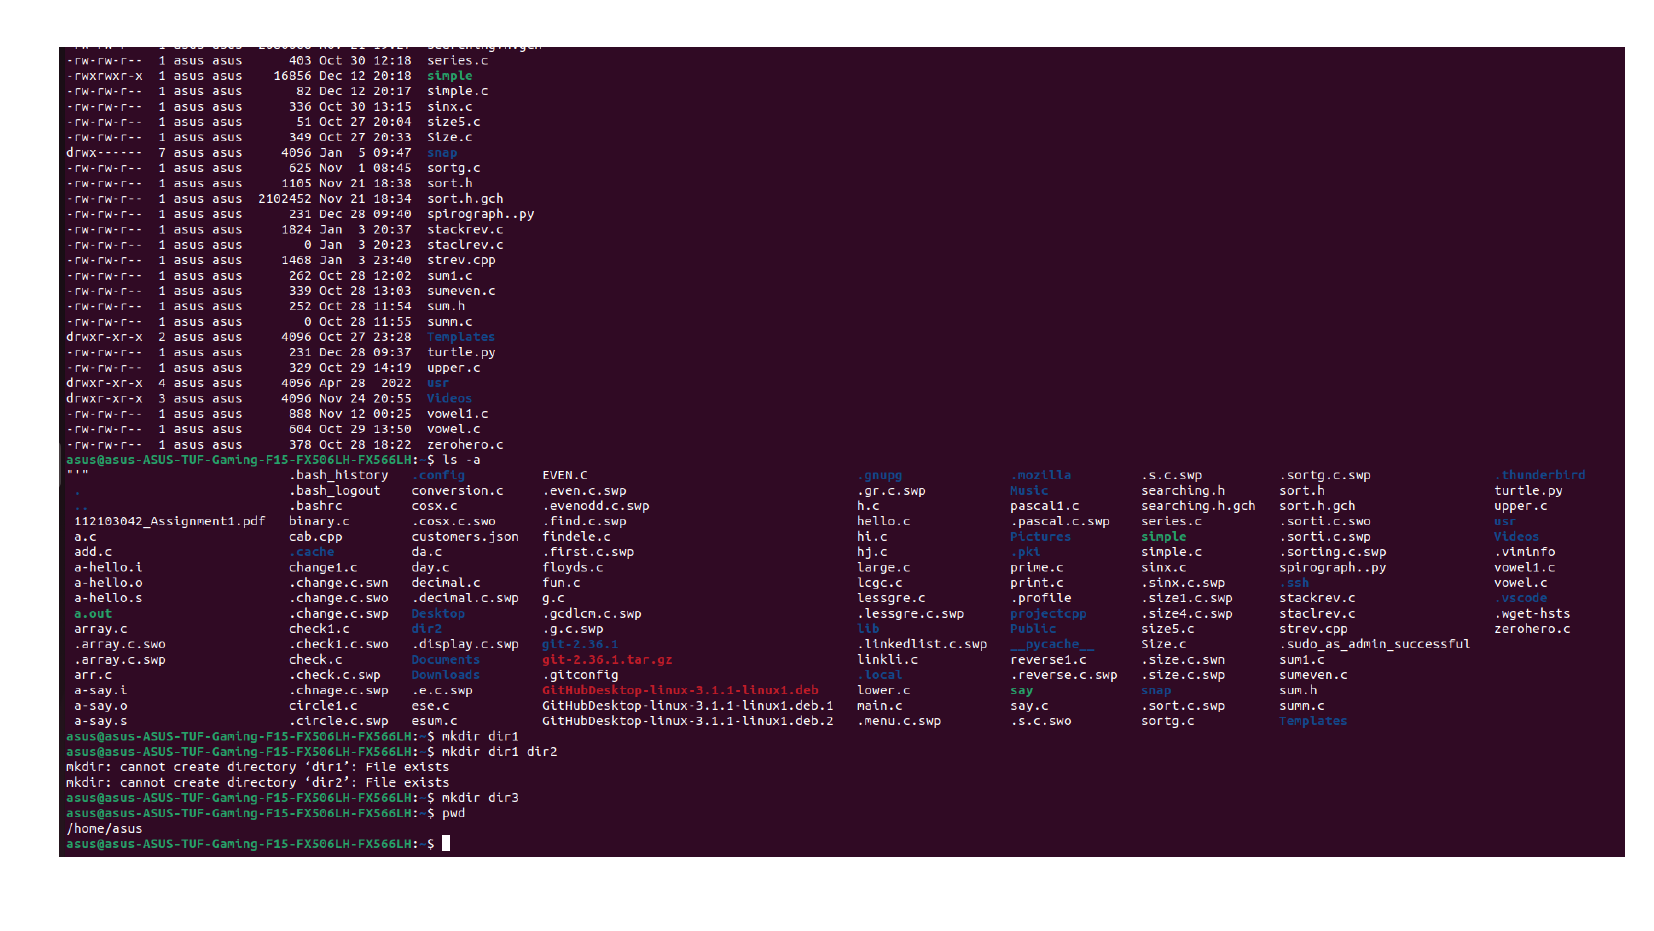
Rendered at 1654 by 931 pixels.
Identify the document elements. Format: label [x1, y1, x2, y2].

picture [59, 47, 1625, 857]
